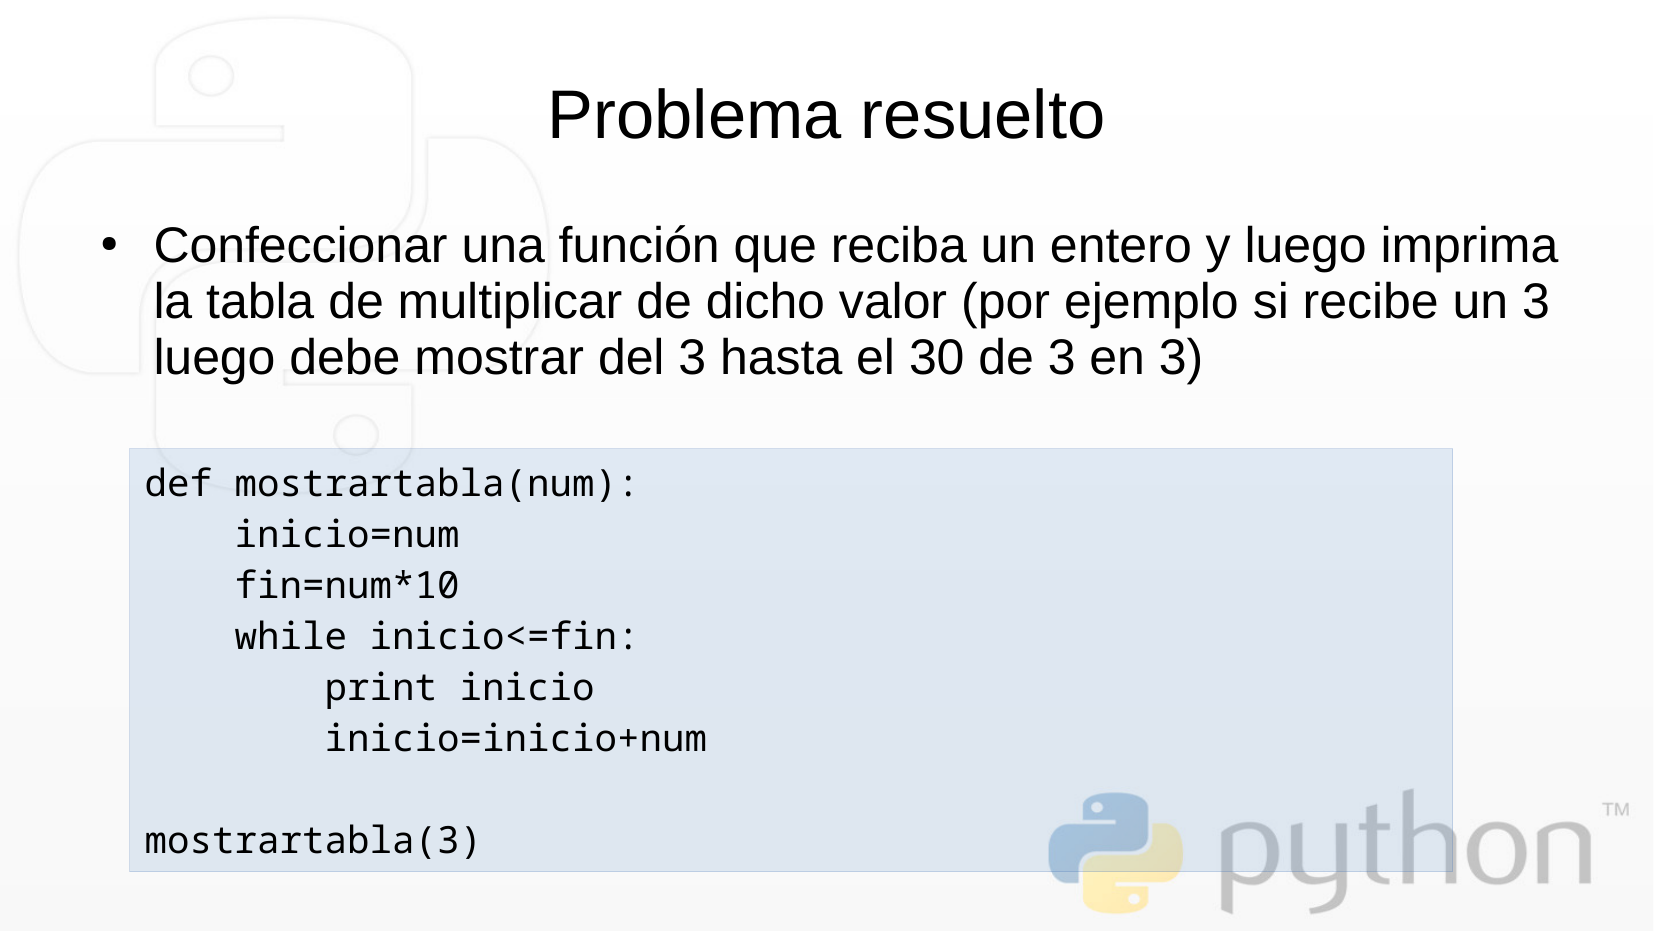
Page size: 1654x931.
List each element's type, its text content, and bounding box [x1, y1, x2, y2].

picture [0, 0, 1654, 931]
list Confeccionar una función que reciba un entero y luego imprima la tabla de multiplicar de dicho valor (por ejemplo si recibe un 3 luego debe mostrar del 3 hasta el 30 de 3 en 3) [82, 217, 1571, 426]
text_box def mostrartabla(num): inicio=num fin=num*10 while inicio<=fin: print inicio inicio=inicio+num mostrartabla(3) [129, 448, 1453, 866]
title Problema resuelto [82, 37, 1571, 193]
